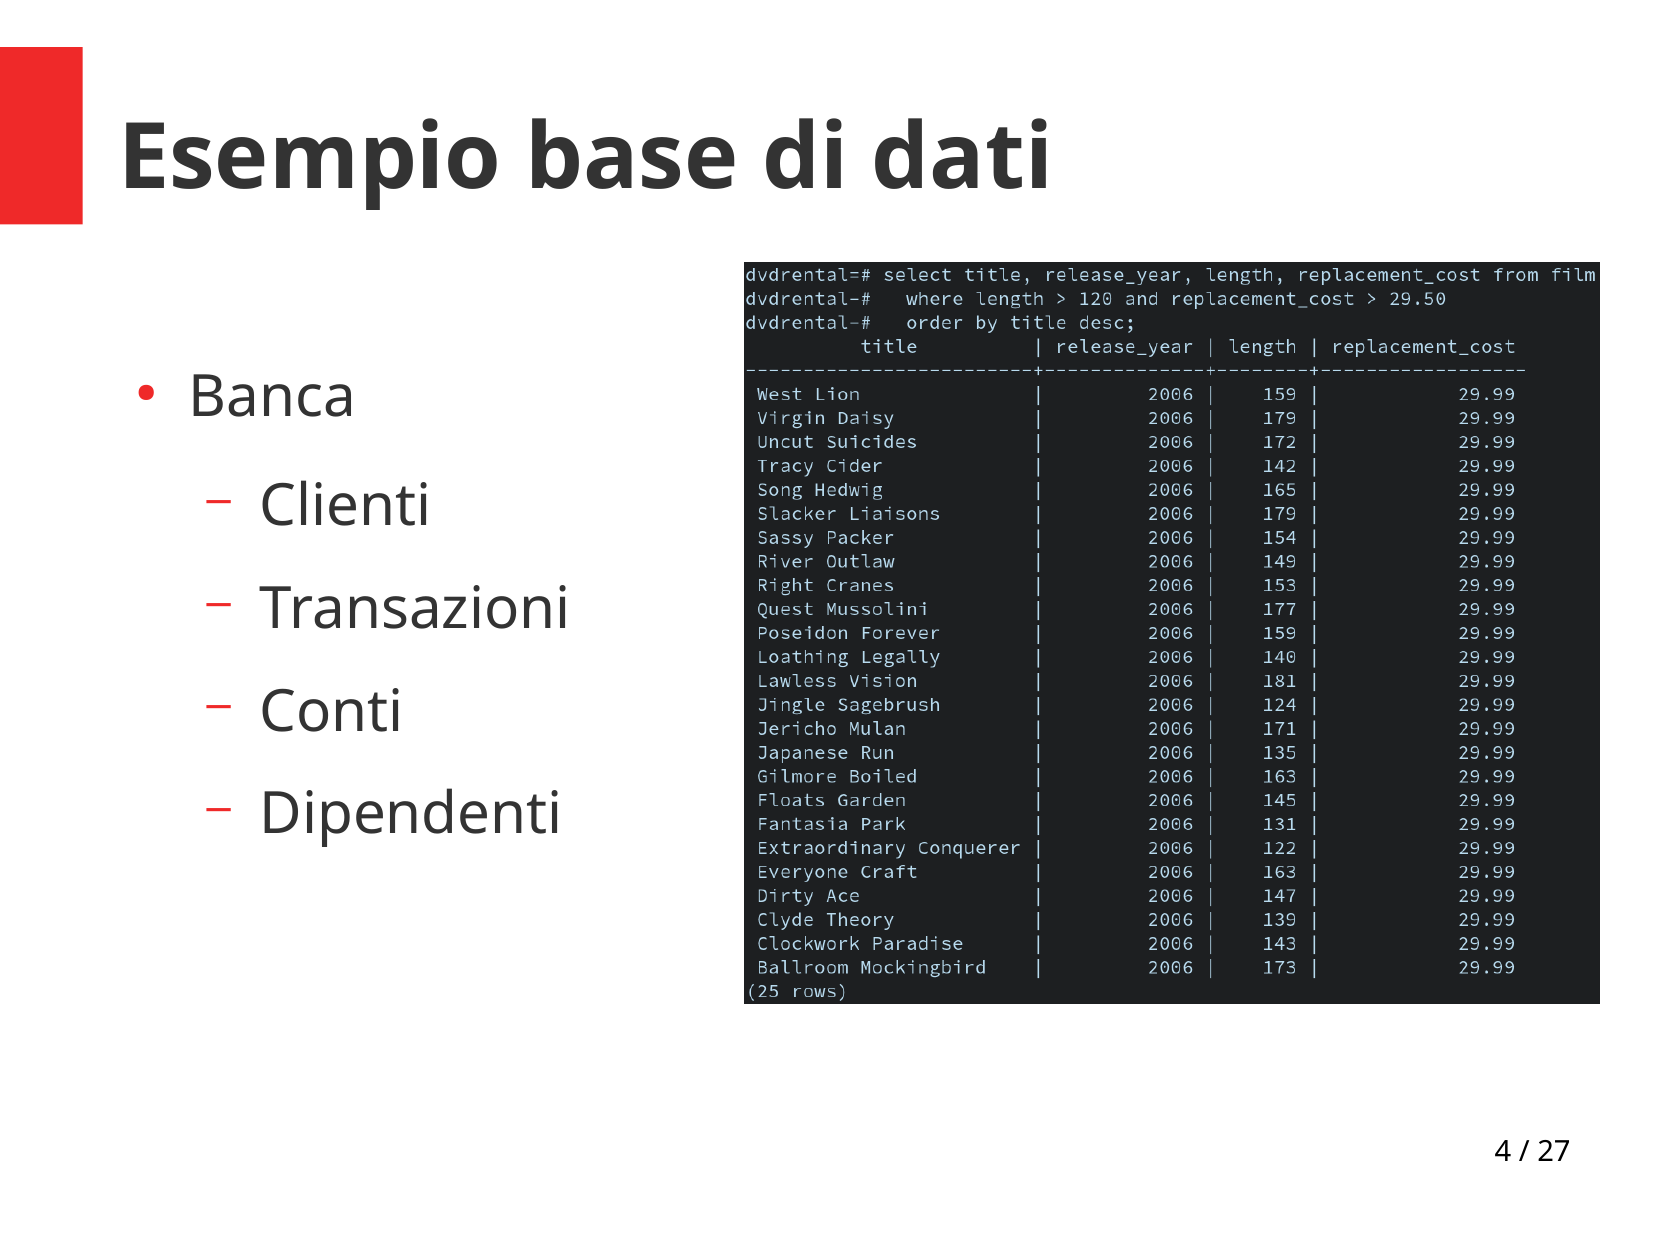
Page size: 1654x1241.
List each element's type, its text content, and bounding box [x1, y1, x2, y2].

list Banca Clienti Transazioni Conti Dipendenti [118, 354, 1536, 1074]
title Esempio base di dati [118, 49, 1571, 257]
picture [744, 262, 1600, 1004]
